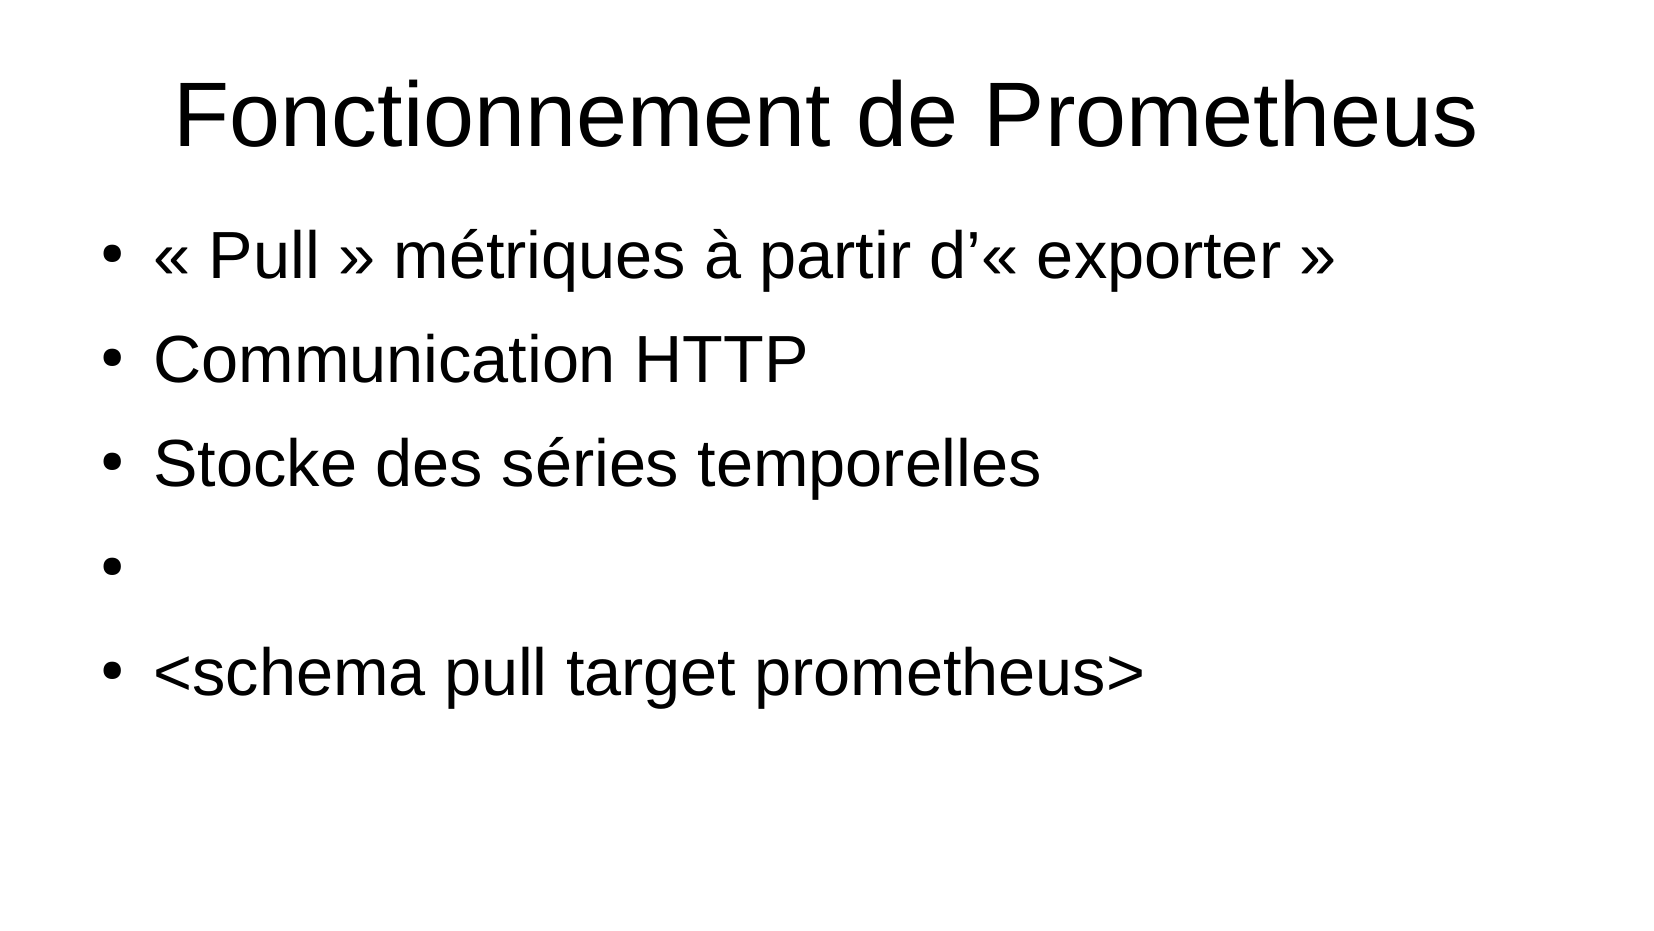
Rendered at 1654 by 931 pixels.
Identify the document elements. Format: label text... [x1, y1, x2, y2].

title Fonctionnement de Prometheus [82, 37, 1571, 193]
list « Pull » métriques à partir d’« exporter » Communication HTTP Stocke des séries temporelles <schema pull target prometheus> [82, 217, 1571, 758]
